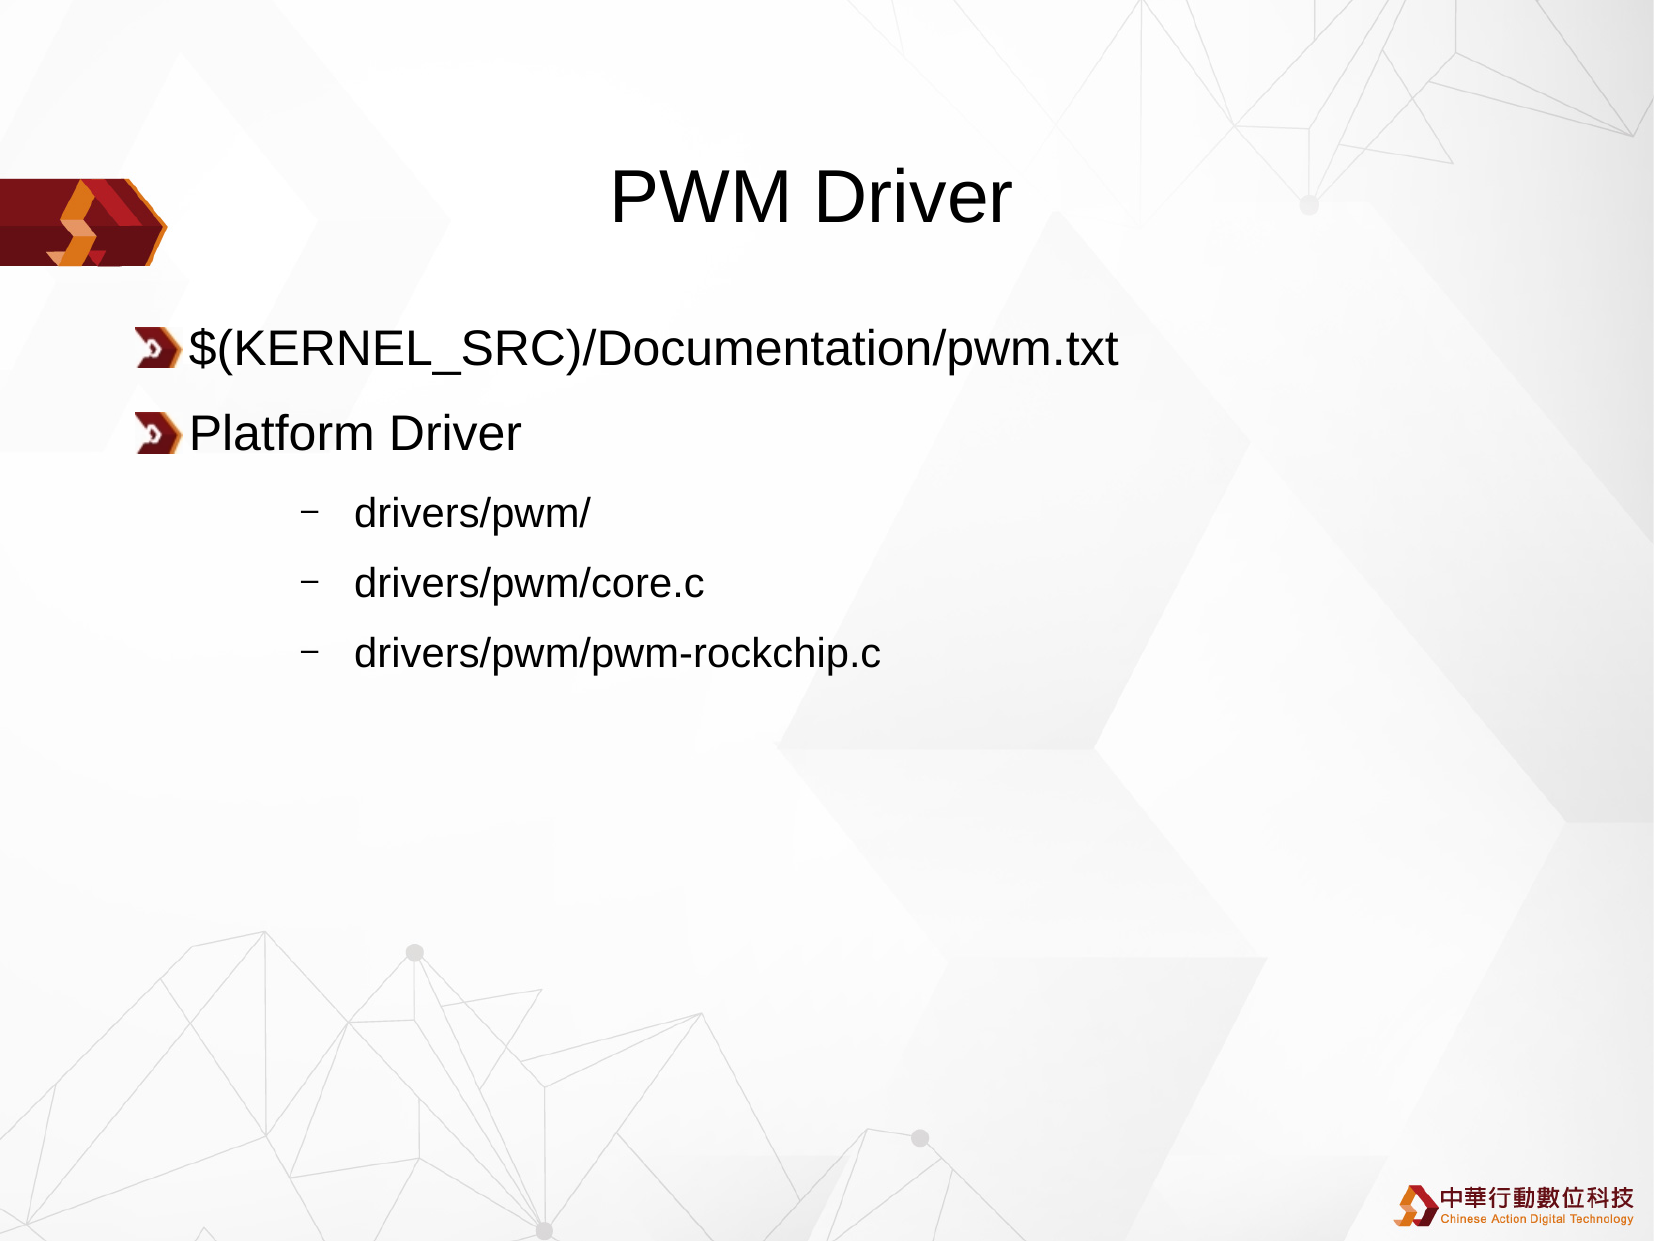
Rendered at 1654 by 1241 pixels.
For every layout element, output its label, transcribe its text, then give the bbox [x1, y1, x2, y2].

picture [0, 0, 1654, 1241]
list $(KERNEL_SRC)/Documentation/pwm.txt Platform Driver drivers/pwm/ drivers/pwm/core.c drivers/pwm/pwm-rockchip.c [118, 319, 1571, 1039]
title PWM Driver [118, 112, 1506, 281]
